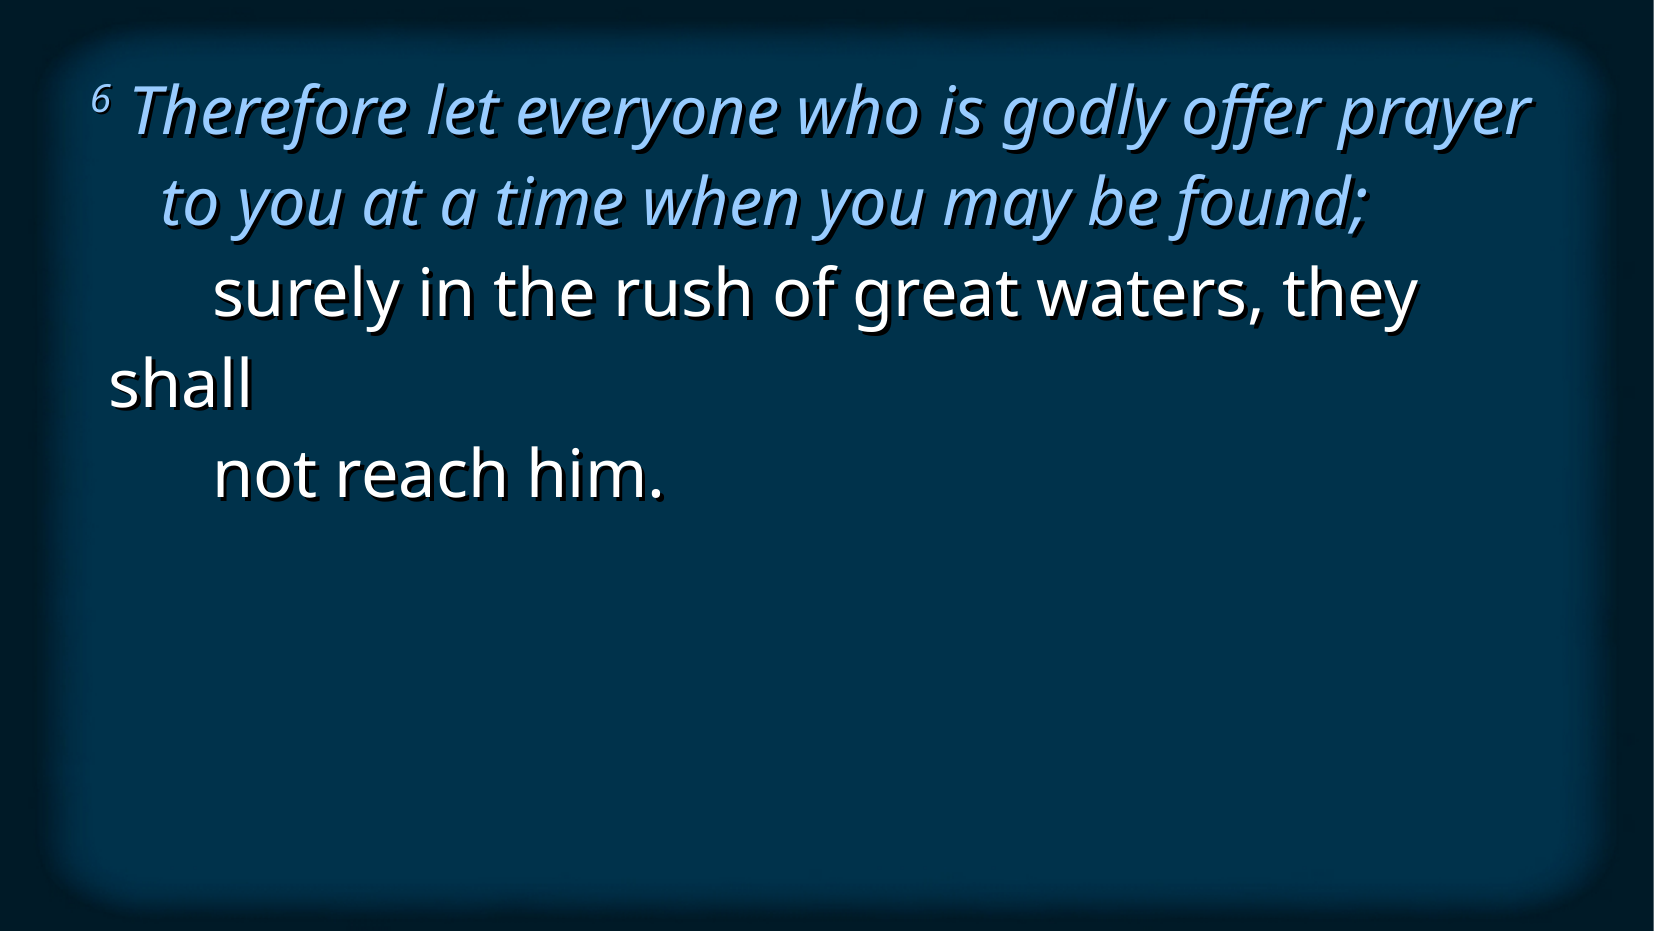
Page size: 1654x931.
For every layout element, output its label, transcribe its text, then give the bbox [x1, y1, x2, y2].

text_box 6 Therefore let everyone who is godly offer prayer to you at a time when you may be found; surely in the rush of great waters, they shall not reach him. [75, 56, 1591, 436]
picture [0, 0, 1654, 931]
